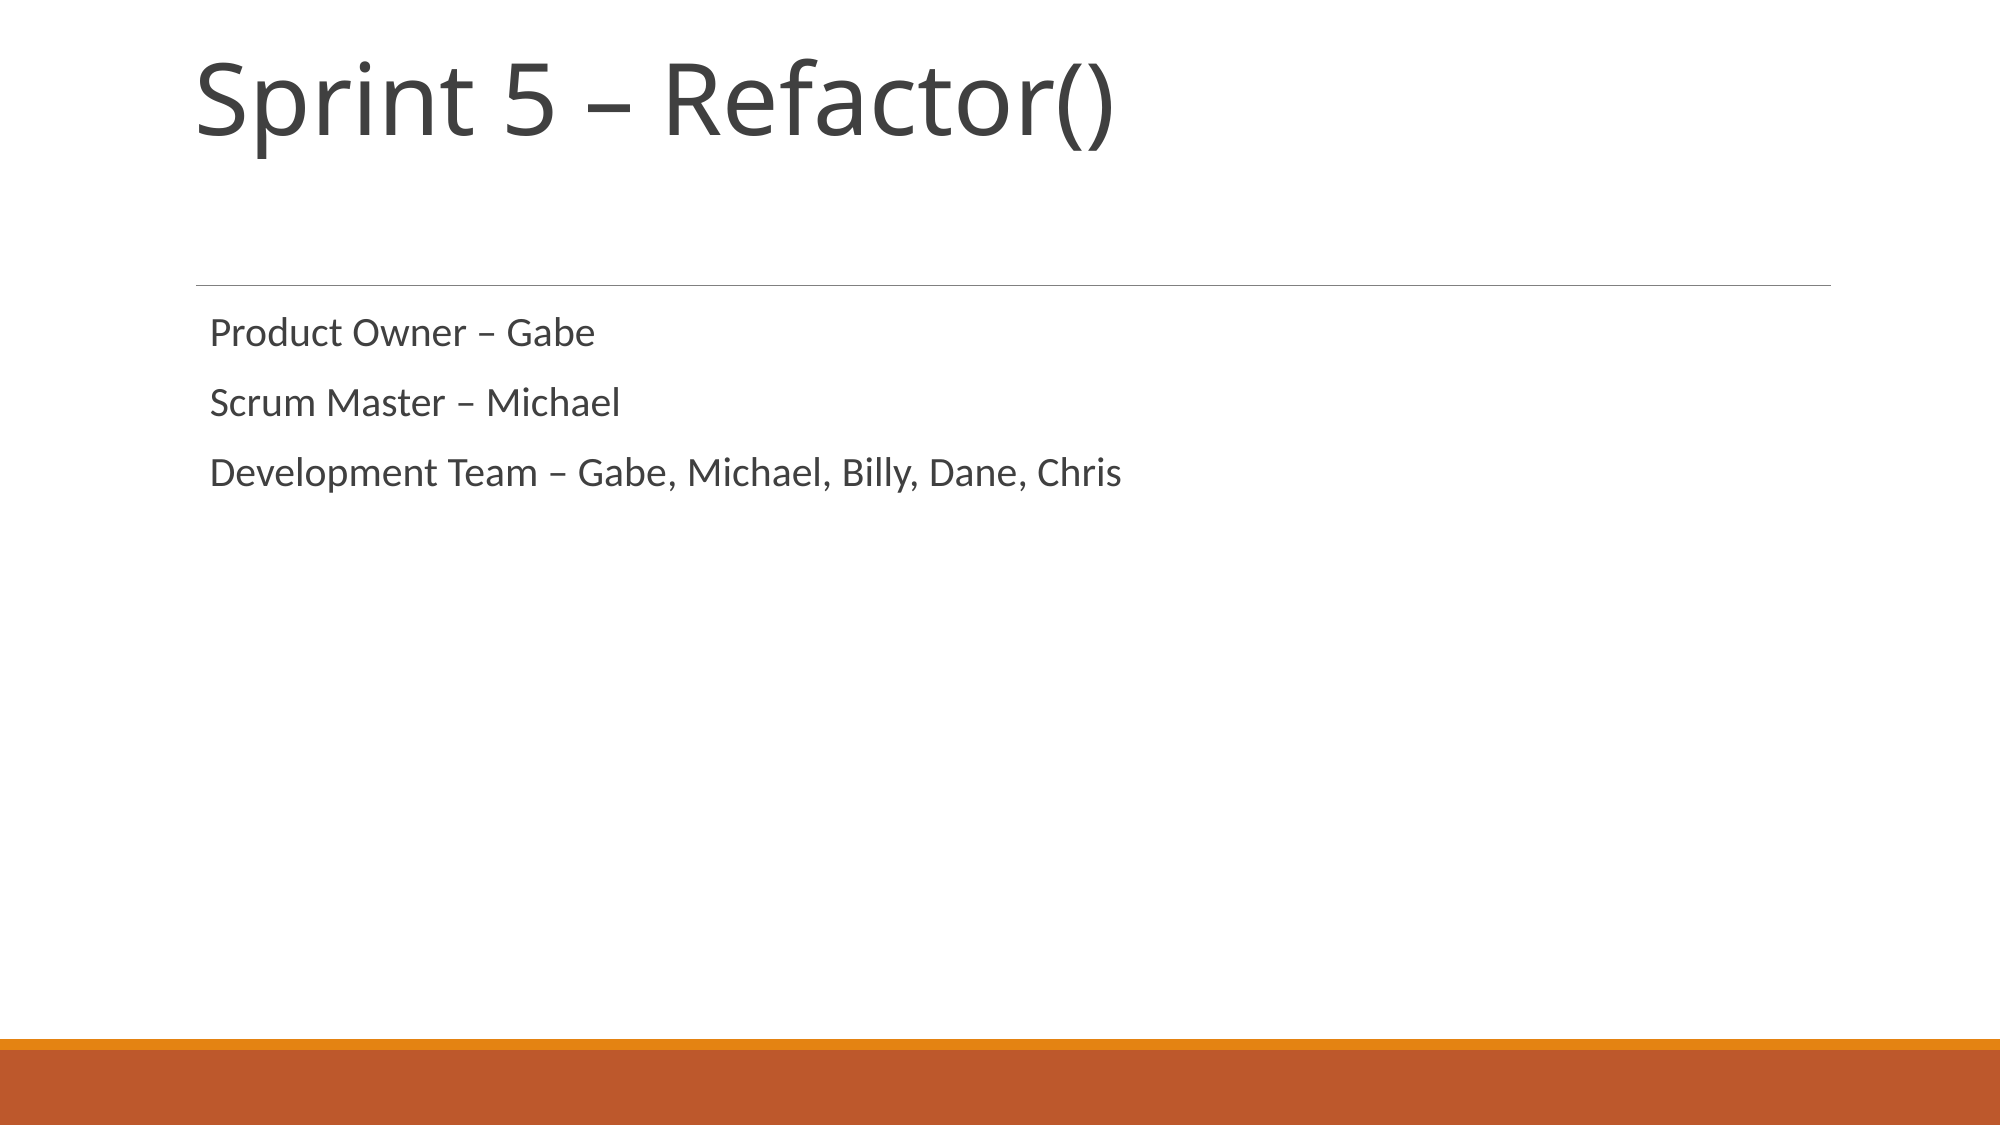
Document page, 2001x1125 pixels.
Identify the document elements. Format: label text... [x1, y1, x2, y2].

list Product Owner – Gabe Scrum Master – Michael Development Team – Gabe, Michael, Billy, Dane, Chris [180, 302, 1830, 963]
title Sprint 5 – Refactor() [180, 47, 1830, 285]
